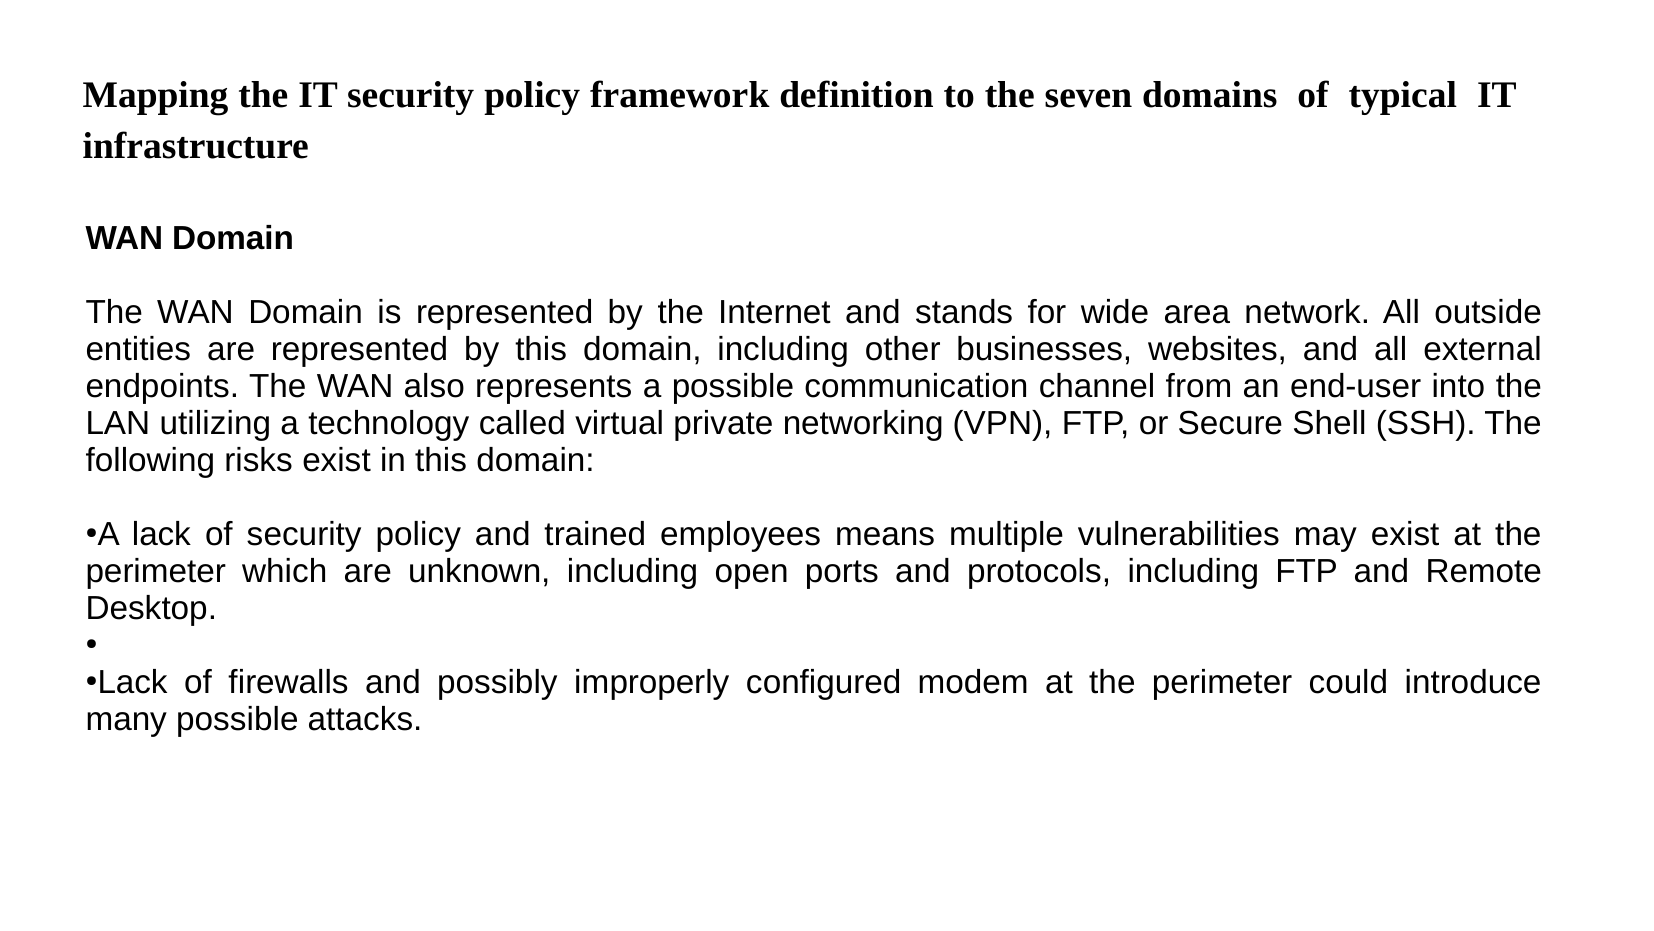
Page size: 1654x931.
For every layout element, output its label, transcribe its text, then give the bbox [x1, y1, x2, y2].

text_box WAN Domain The WAN Domain is represented by the Internet and stands for wide area network. All outside entities are represented by this domain, including other businesses, websites, and all external endpoints. The WAN also represents a possible communication channel from an end-user into the LAN utilizing a technology called virtual private networking (VPN), FTP, or Secure Shell (SSH). The following risks exist in this domain: A lack of security policy and trained employees means multiple vulnerabilities may exist at the perimeter which are unknown, including open ports and protocols, including FTP and Remote Desktop. Lack of firewalls and possibly improperly configured modem at the perimeter could introduce many possible attacks. [70, 211, 1560, 769]
title Mapping the IT security policy framework definition to the seven domains of typical IT infrastructure [82, 62, 1607, 159]
